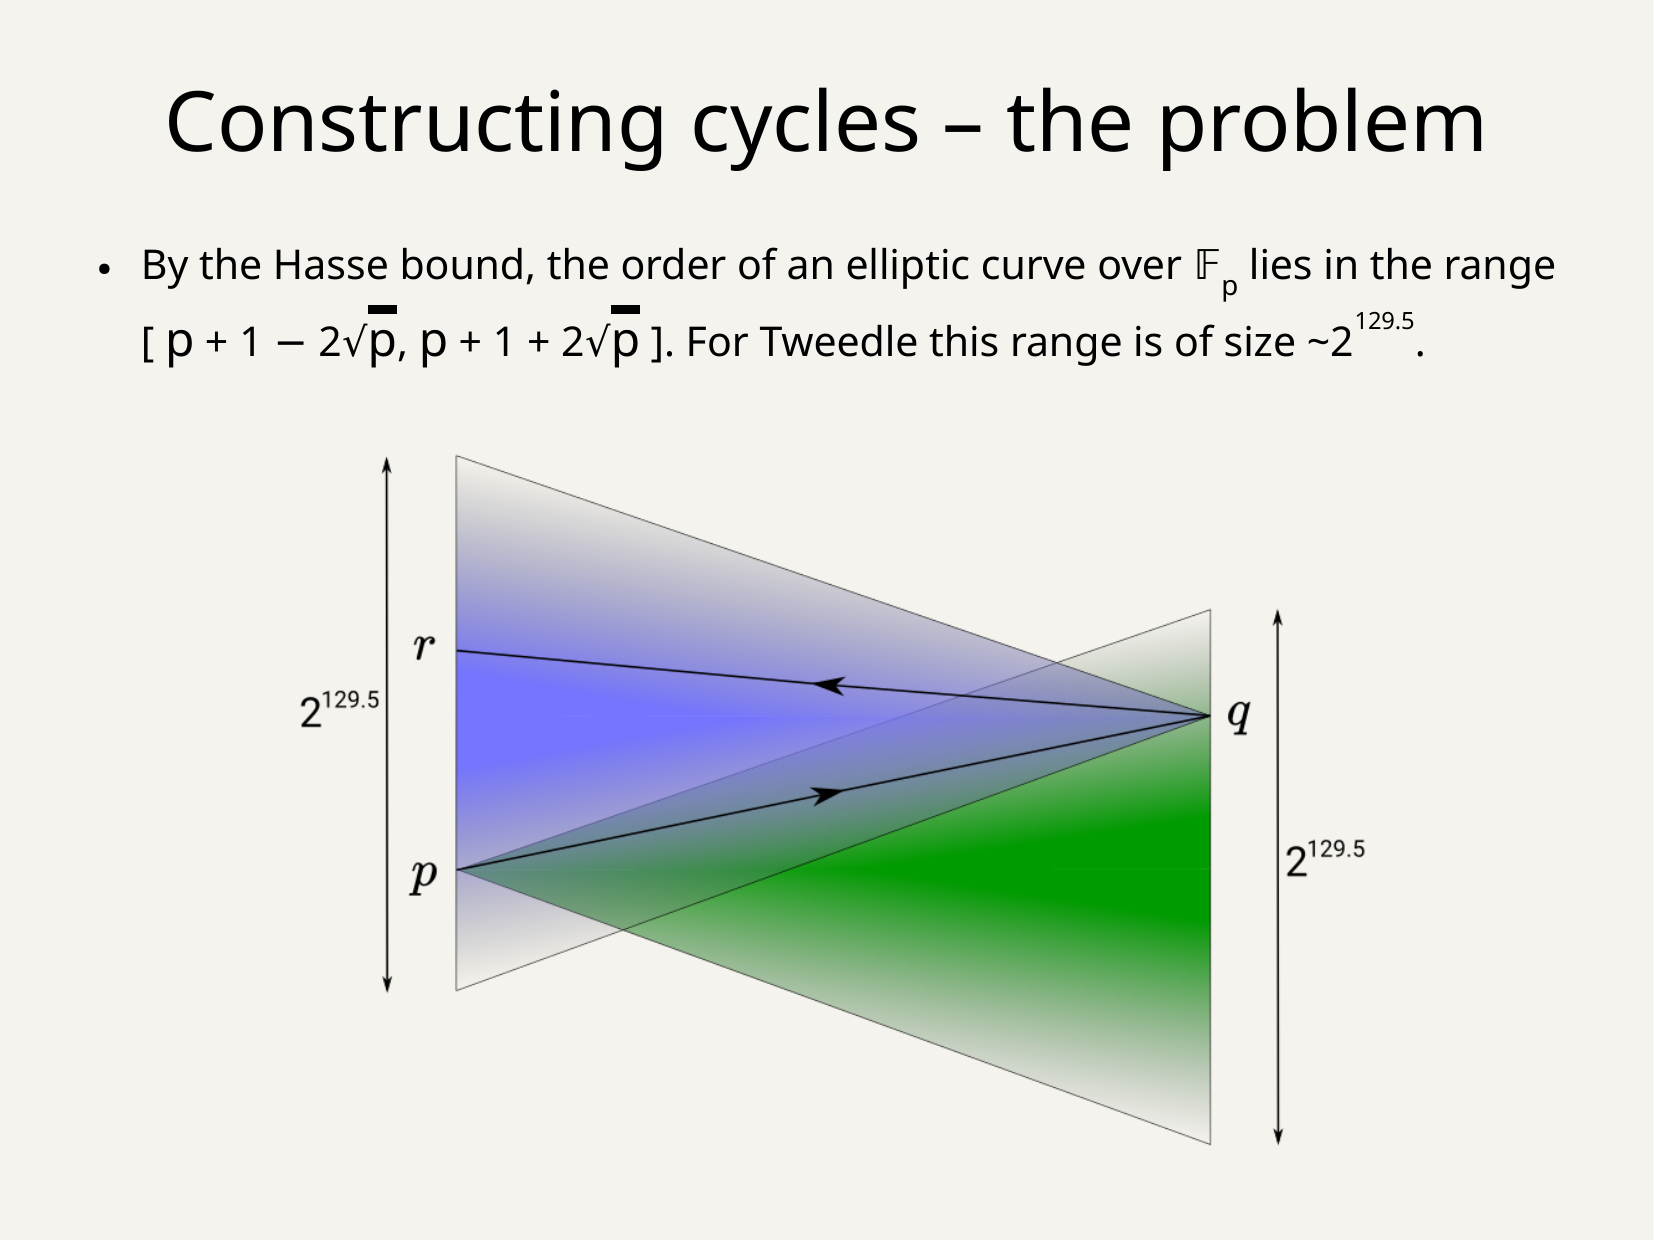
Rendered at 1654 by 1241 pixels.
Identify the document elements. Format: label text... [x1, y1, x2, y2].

list By the Hasse bound, the order of an elliptic curve over 𝔽p lies in the range [ p + 1 − 2√p, p + 1 + 2√p ]. For Tweedle this range is of size ~2129.5. [82, 236, 1560, 402]
picture [283, 430, 1382, 1164]
title Constructing cycles – the problem [82, 49, 1571, 189]
